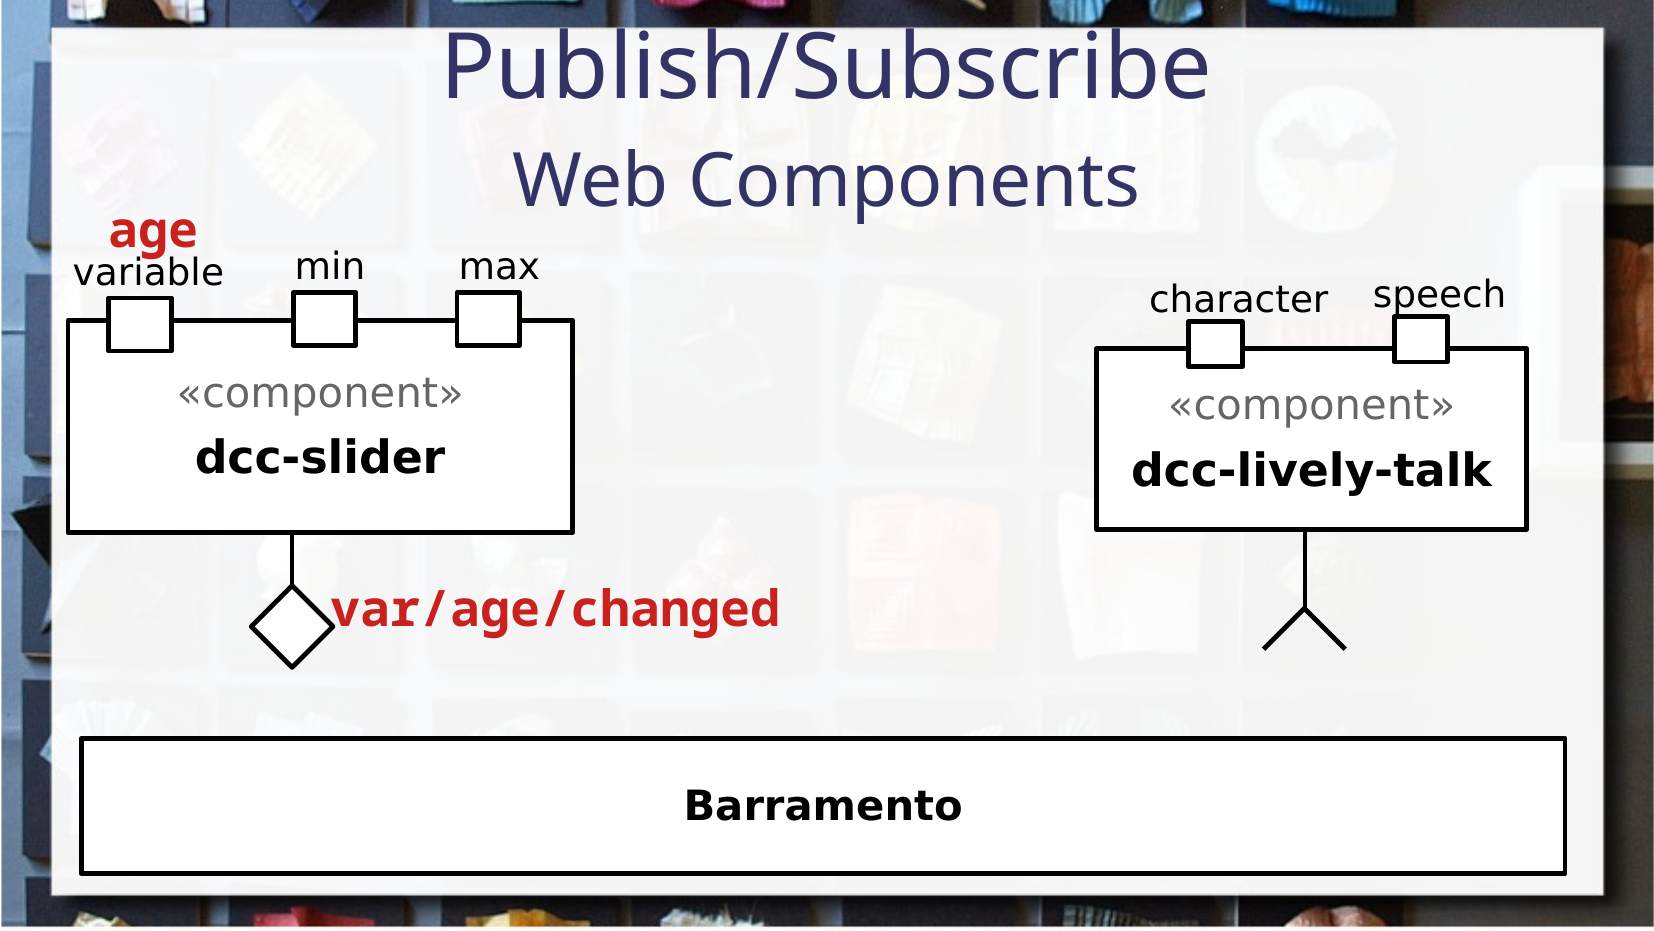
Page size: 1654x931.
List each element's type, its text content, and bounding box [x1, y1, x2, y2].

text_box min [279, 237, 381, 296]
text_box [293, 296, 356, 346]
text_box age [94, 186, 214, 252]
text_box [1394, 325, 1448, 362]
text_box [251, 585, 329, 668]
picture [0, 0, 1654, 931]
text_box [108, 302, 172, 352]
text_box «component» dcc-slider [67, 320, 573, 533]
text_box speech [1358, 265, 1522, 325]
text_box var/age/changed [315, 565, 796, 631]
text_box variable [57, 242, 240, 302]
text_box max [443, 237, 556, 296]
text_box [1188, 329, 1243, 367]
text_box character [1134, 270, 1344, 329]
text_box Barramento [81, 738, 1565, 874]
title Publish/Subscribe Web Components [82, 17, 1571, 212]
text_box «component» dcc-lively-talk [1096, 348, 1527, 530]
text_box [457, 296, 520, 346]
